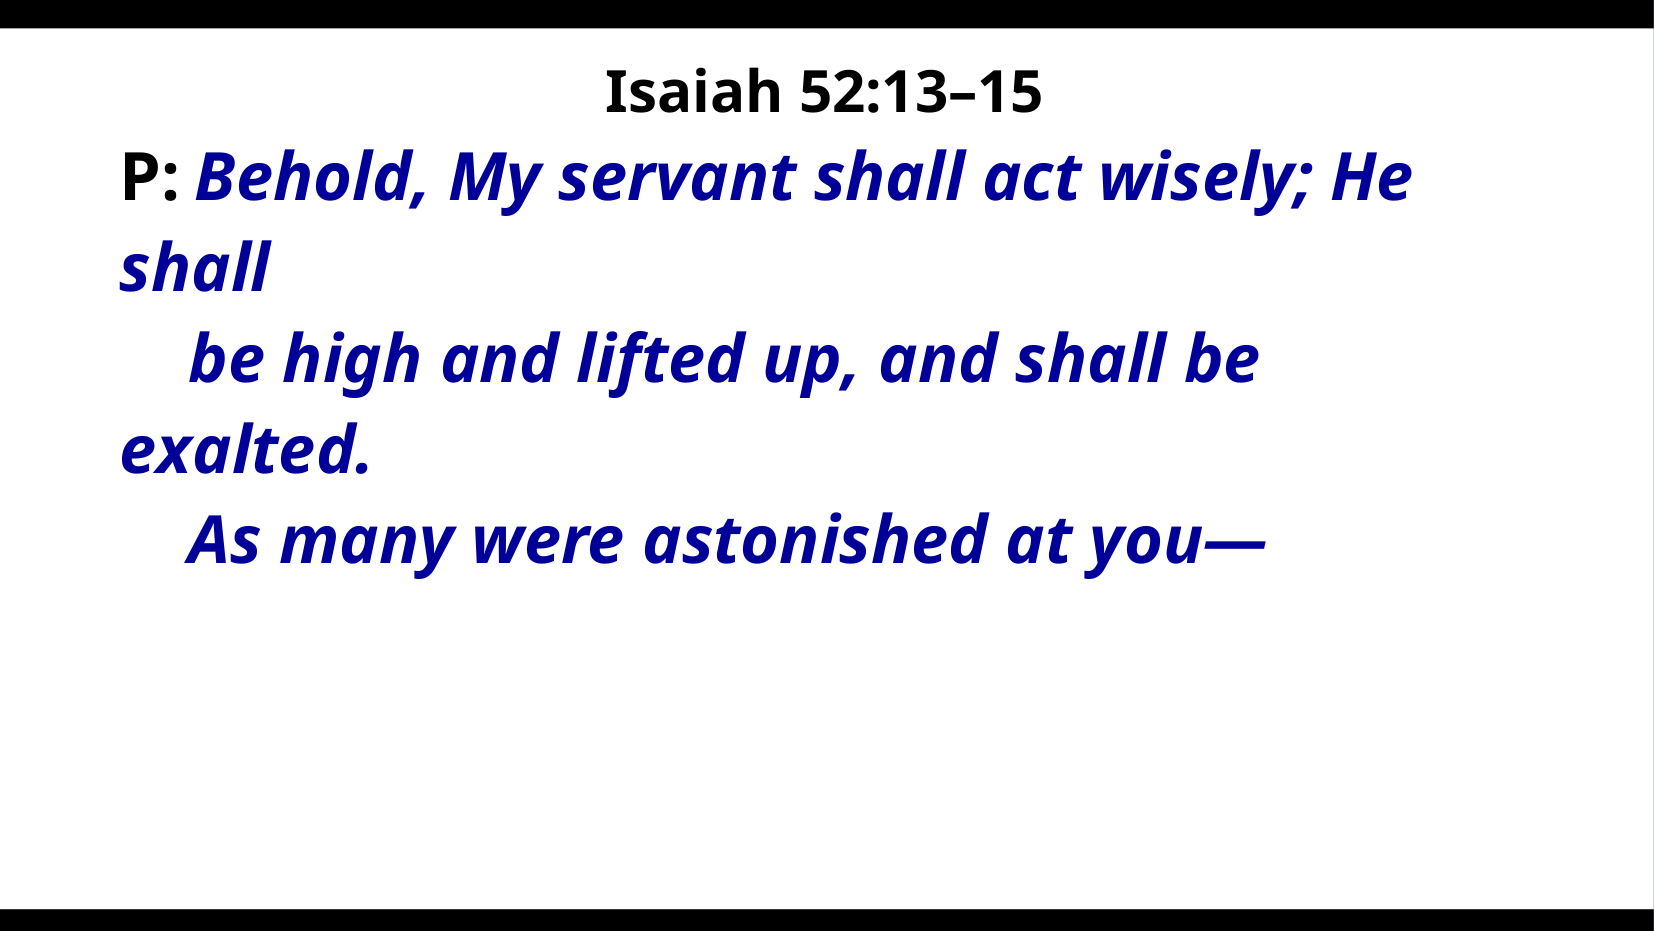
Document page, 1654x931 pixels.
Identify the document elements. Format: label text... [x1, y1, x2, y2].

text_box Isaiah 52:13–15 P: Behold, My servant shall act wisely; He shall be high and lifted up, and shall be exalted. As many were astonished at you— [105, 42, 1546, 402]
picture [0, 0, 1654, 931]
